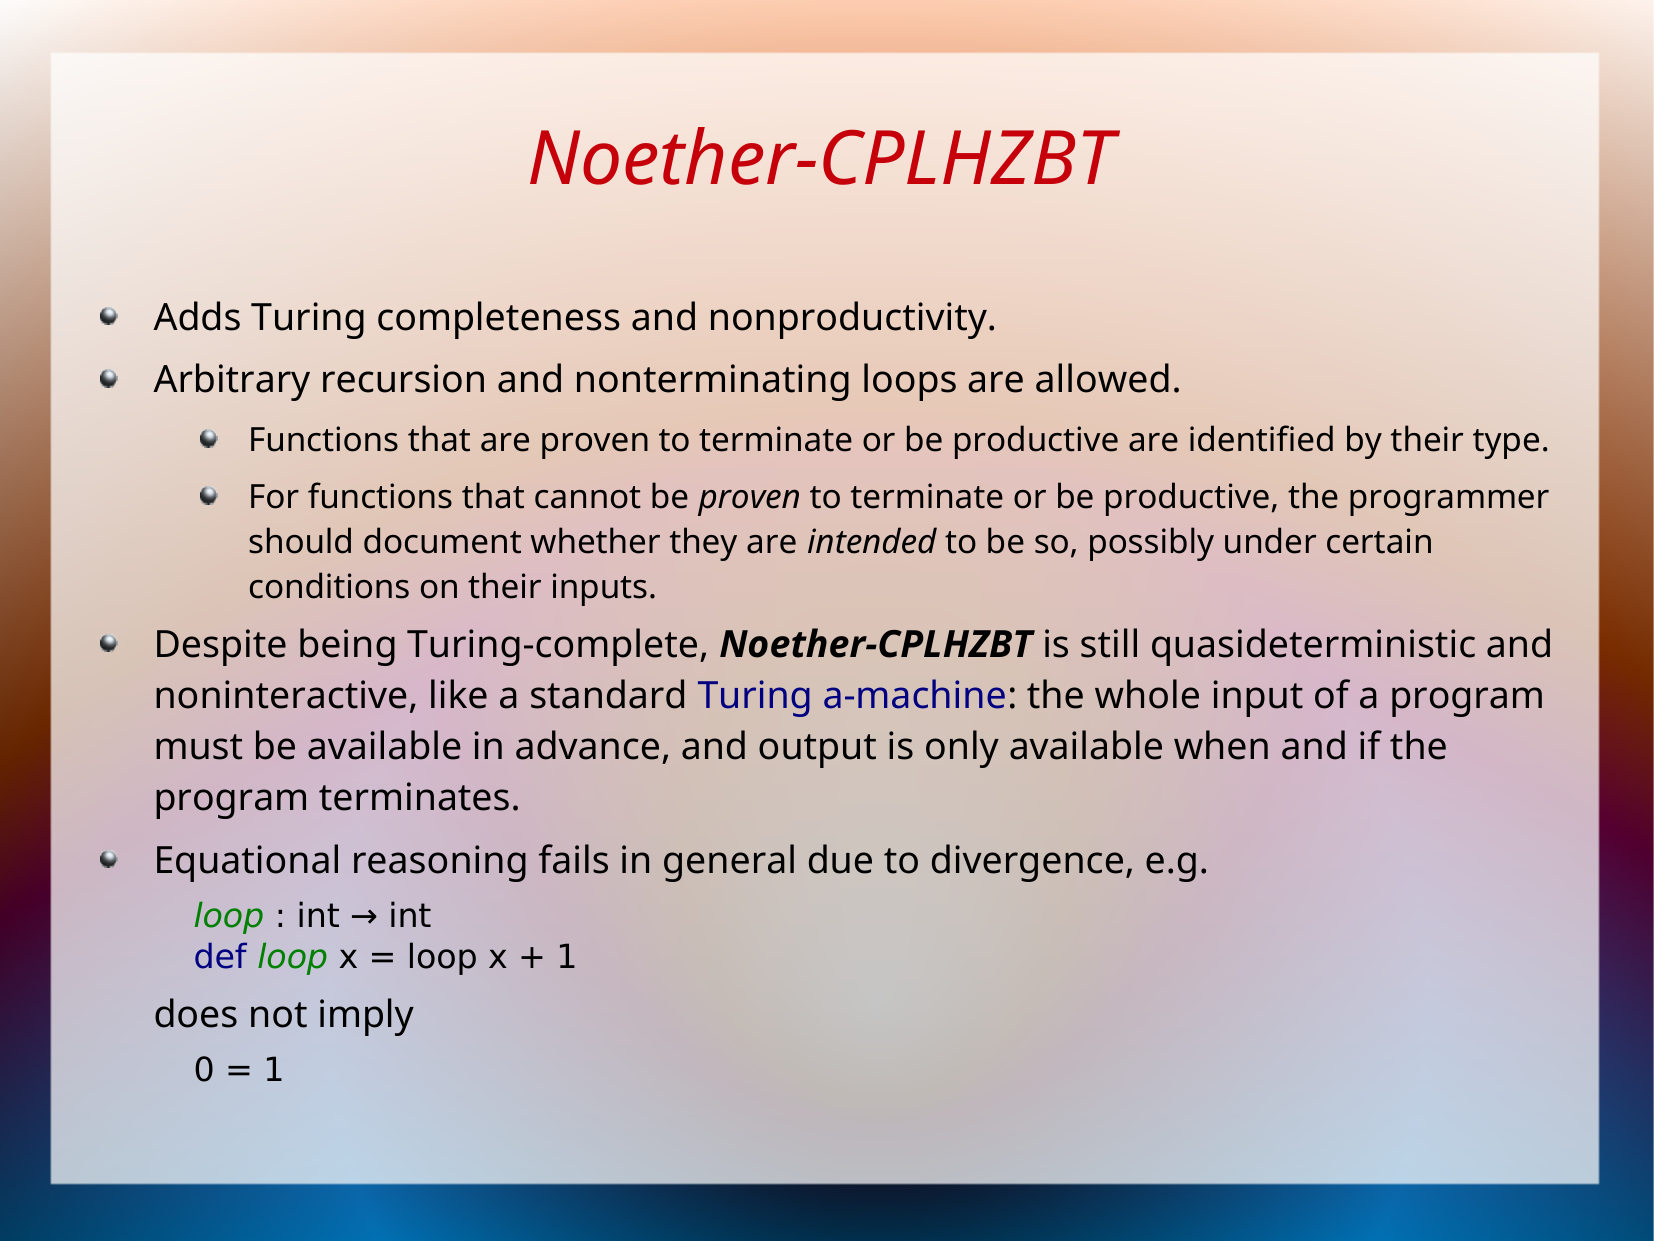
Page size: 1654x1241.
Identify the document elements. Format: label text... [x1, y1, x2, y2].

list Adds Turing completeness and nonproductivity. Arbitrary recursion and nonterminating loops are allowed. Functions that are proven to terminate or be productive are identified by their type. For functions that cannot be proven to terminate or be productive, the programmer should document whether they are intended to be so, possibly under certain conditions on their inputs. Despite being Turing-complete, Noether-CPLHZBT is still quasideterministic and noninteractive, like a standard Turing a-machine: the whole input of a program must be available in advance, and output is only available when and if the program terminates. Equational reasoning fails in general due to divergence, e.g. loop : int → int def loop x = loop x + 1 does not imply 0 = 1 [82, 290, 1571, 1094]
title Noether-CPLHZBT [76, 59, 1565, 252]
picture [0, 0, 1654, 1241]
